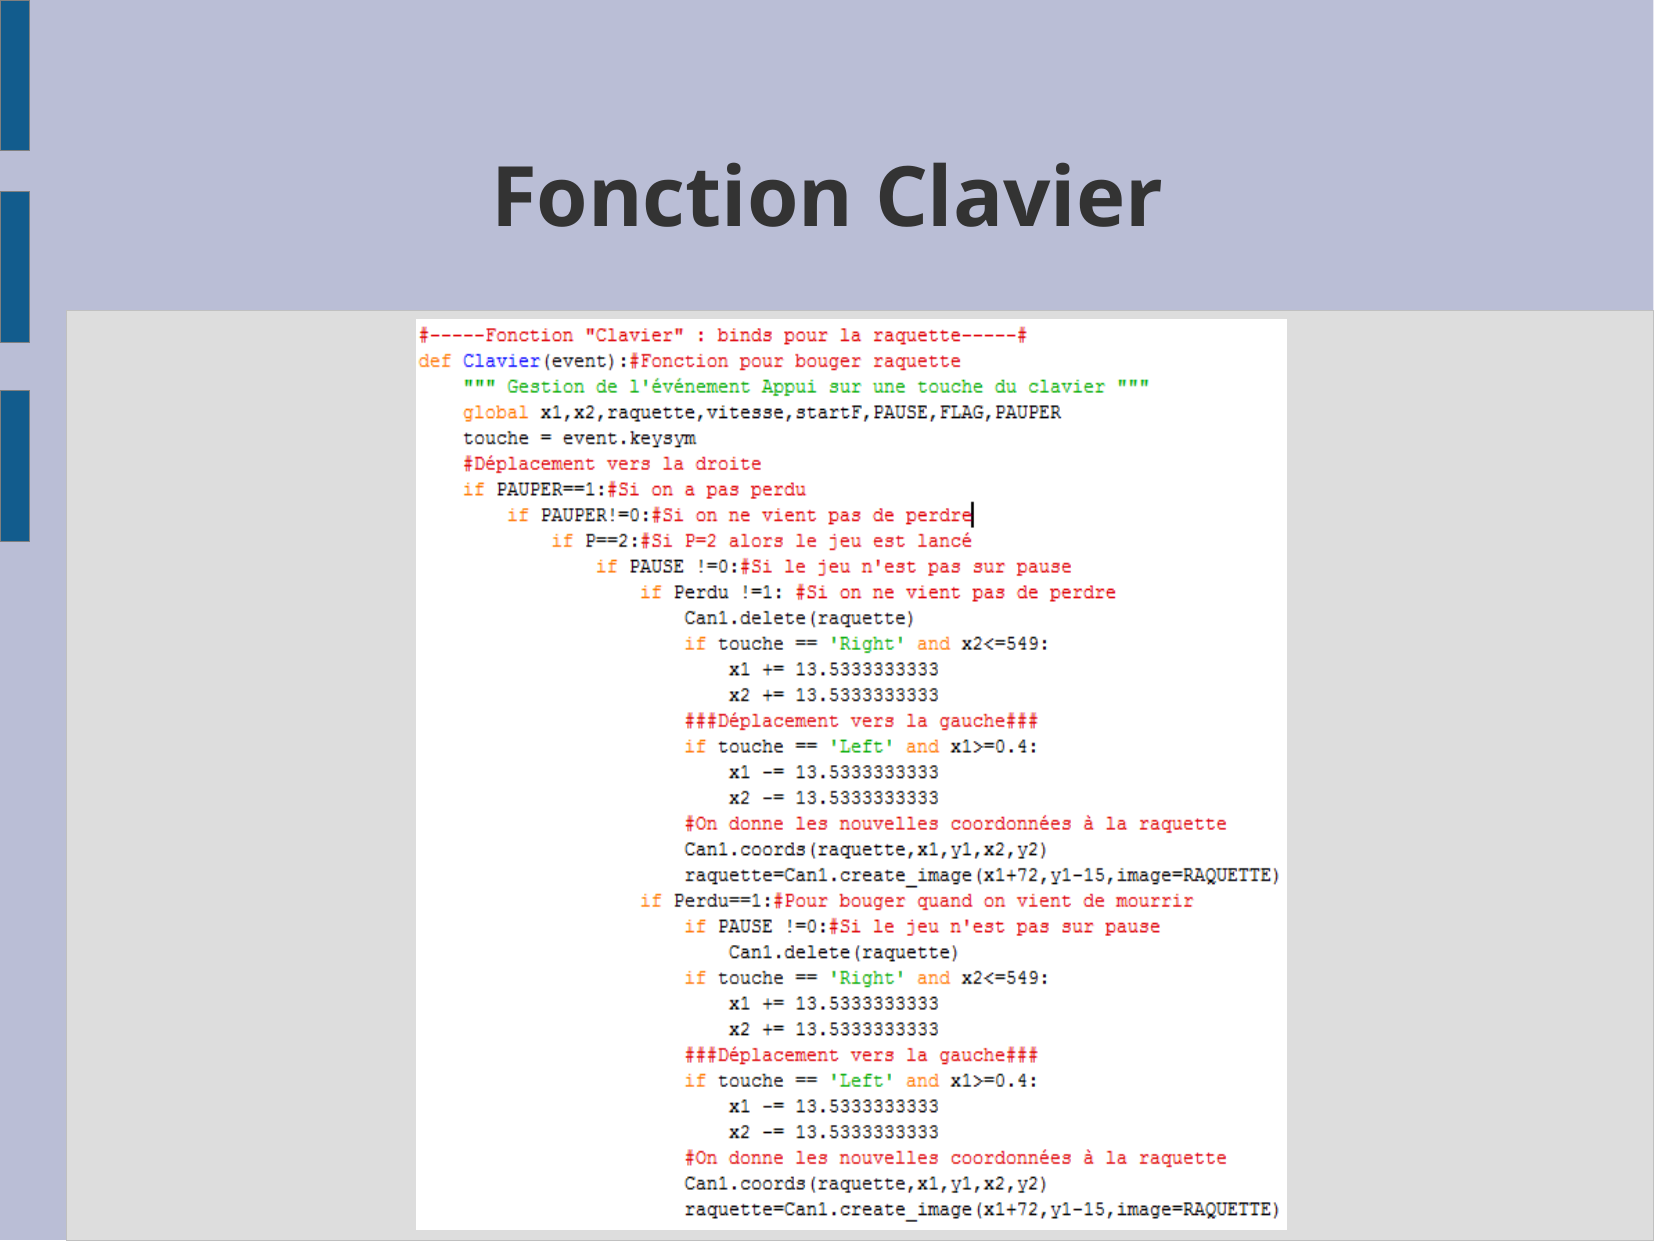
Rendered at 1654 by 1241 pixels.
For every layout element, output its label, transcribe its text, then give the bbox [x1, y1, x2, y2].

picture [416, 319, 1287, 1230]
title Fonction Clavier [121, 91, 1534, 299]
